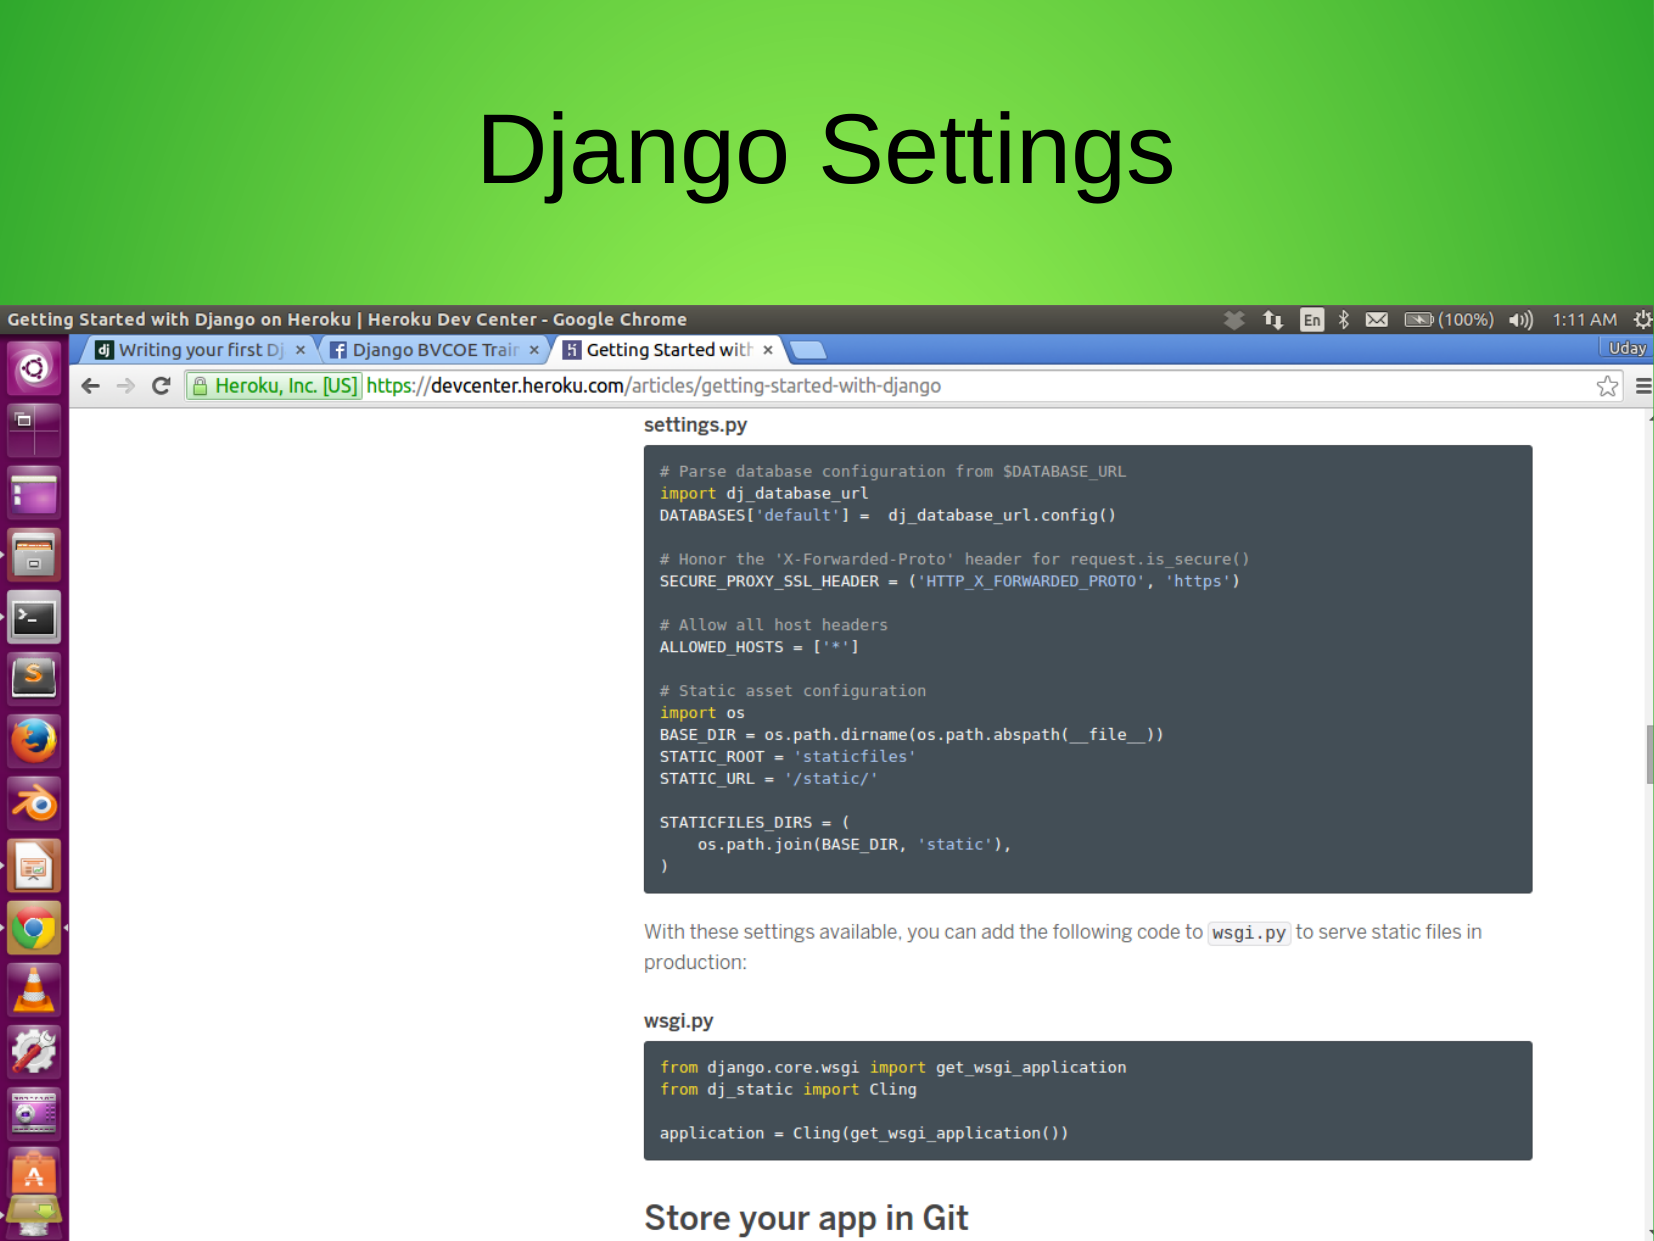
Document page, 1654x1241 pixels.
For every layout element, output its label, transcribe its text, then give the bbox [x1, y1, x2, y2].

picture [0, 305, 1654, 1241]
title Django Settings [82, 47, 1571, 252]
